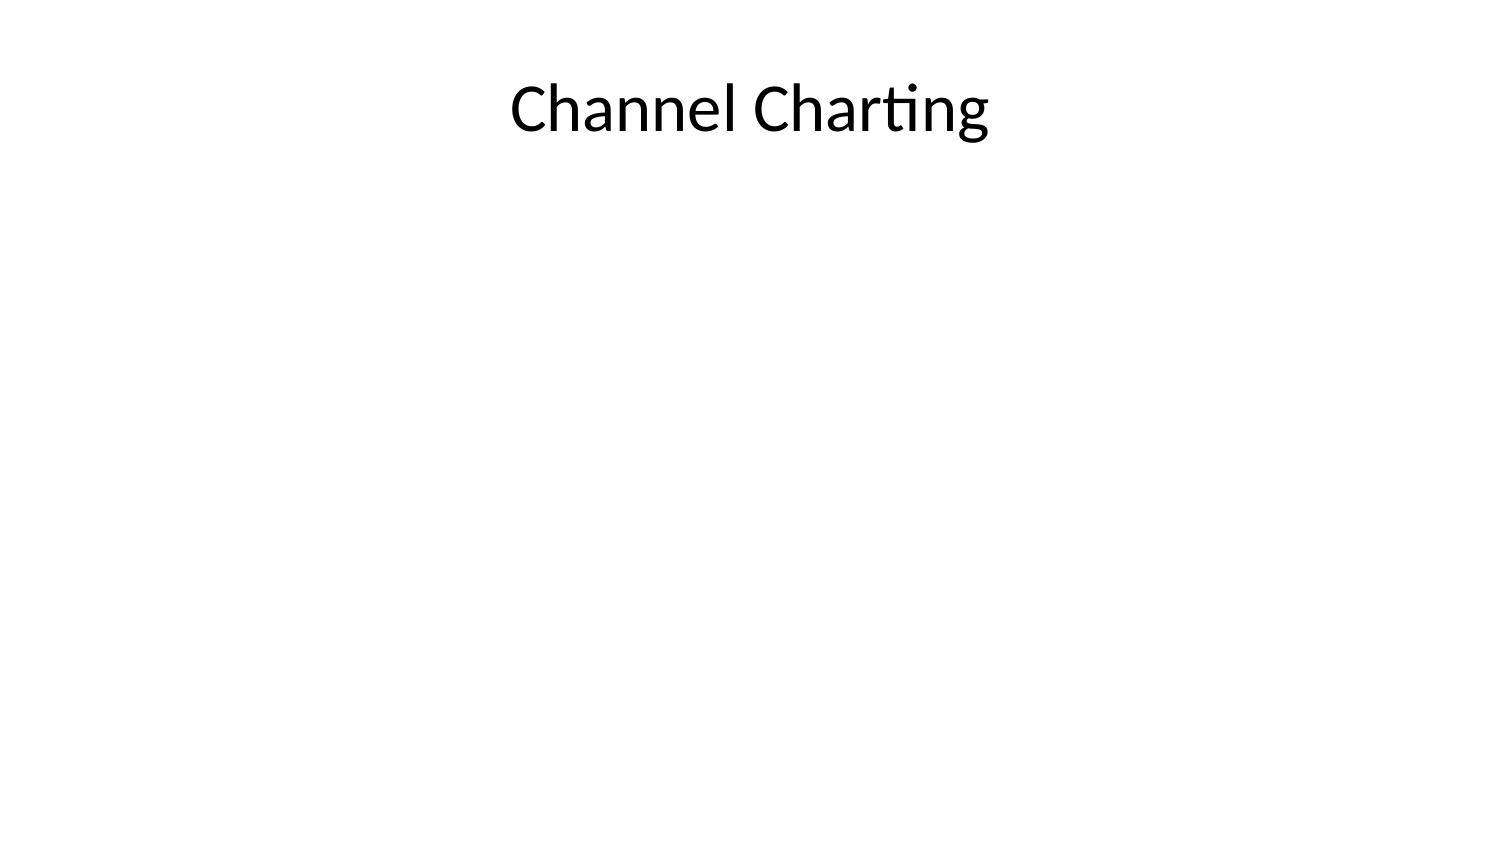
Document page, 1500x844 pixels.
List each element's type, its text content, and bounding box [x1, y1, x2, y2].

title Channel Charting [75, 33, 1425, 175]
